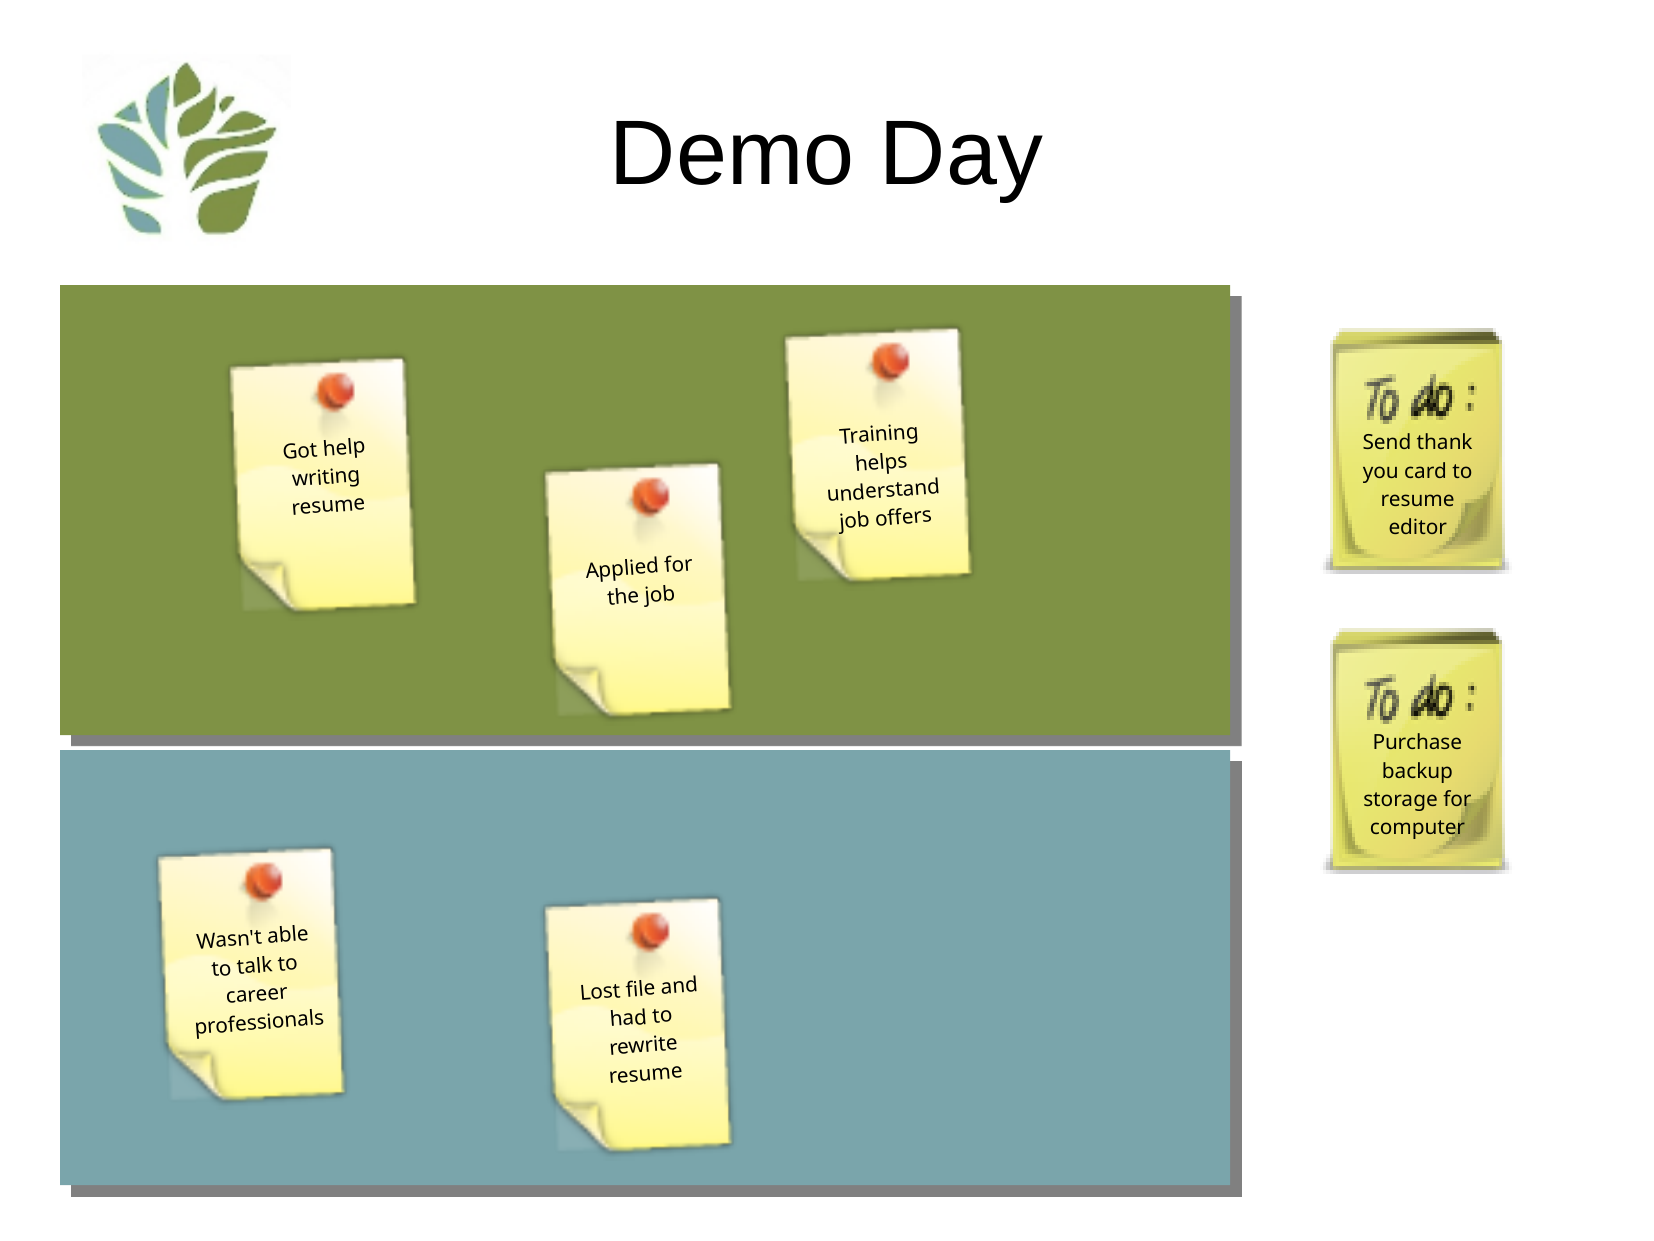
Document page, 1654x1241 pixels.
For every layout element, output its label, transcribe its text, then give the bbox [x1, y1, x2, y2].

picture [510, 314, 1006, 726]
text_box [60, 750, 1231, 1186]
text_box [60, 285, 1231, 736]
picture [82, 49, 291, 258]
text_box Purchase backup storage for computer [1334, 720, 1501, 875]
picture [1305, 299, 1531, 901]
text_box Send thank you card to resume editor [1335, 420, 1501, 575]
title Demo Day [291, 49, 1571, 257]
text_box Applied for the job [555, 538, 732, 706]
picture [195, 344, 451, 621]
text_box Got help writing resume [240, 420, 417, 587]
picture [123, 834, 379, 1111]
text_box Wasn't able to talk to career professionals [168, 908, 346, 1076]
text_box Training helps understand job offers [795, 405, 972, 572]
text_box Lost file and had to rewrite resume [555, 960, 732, 1127]
picture [510, 884, 766, 1161]
